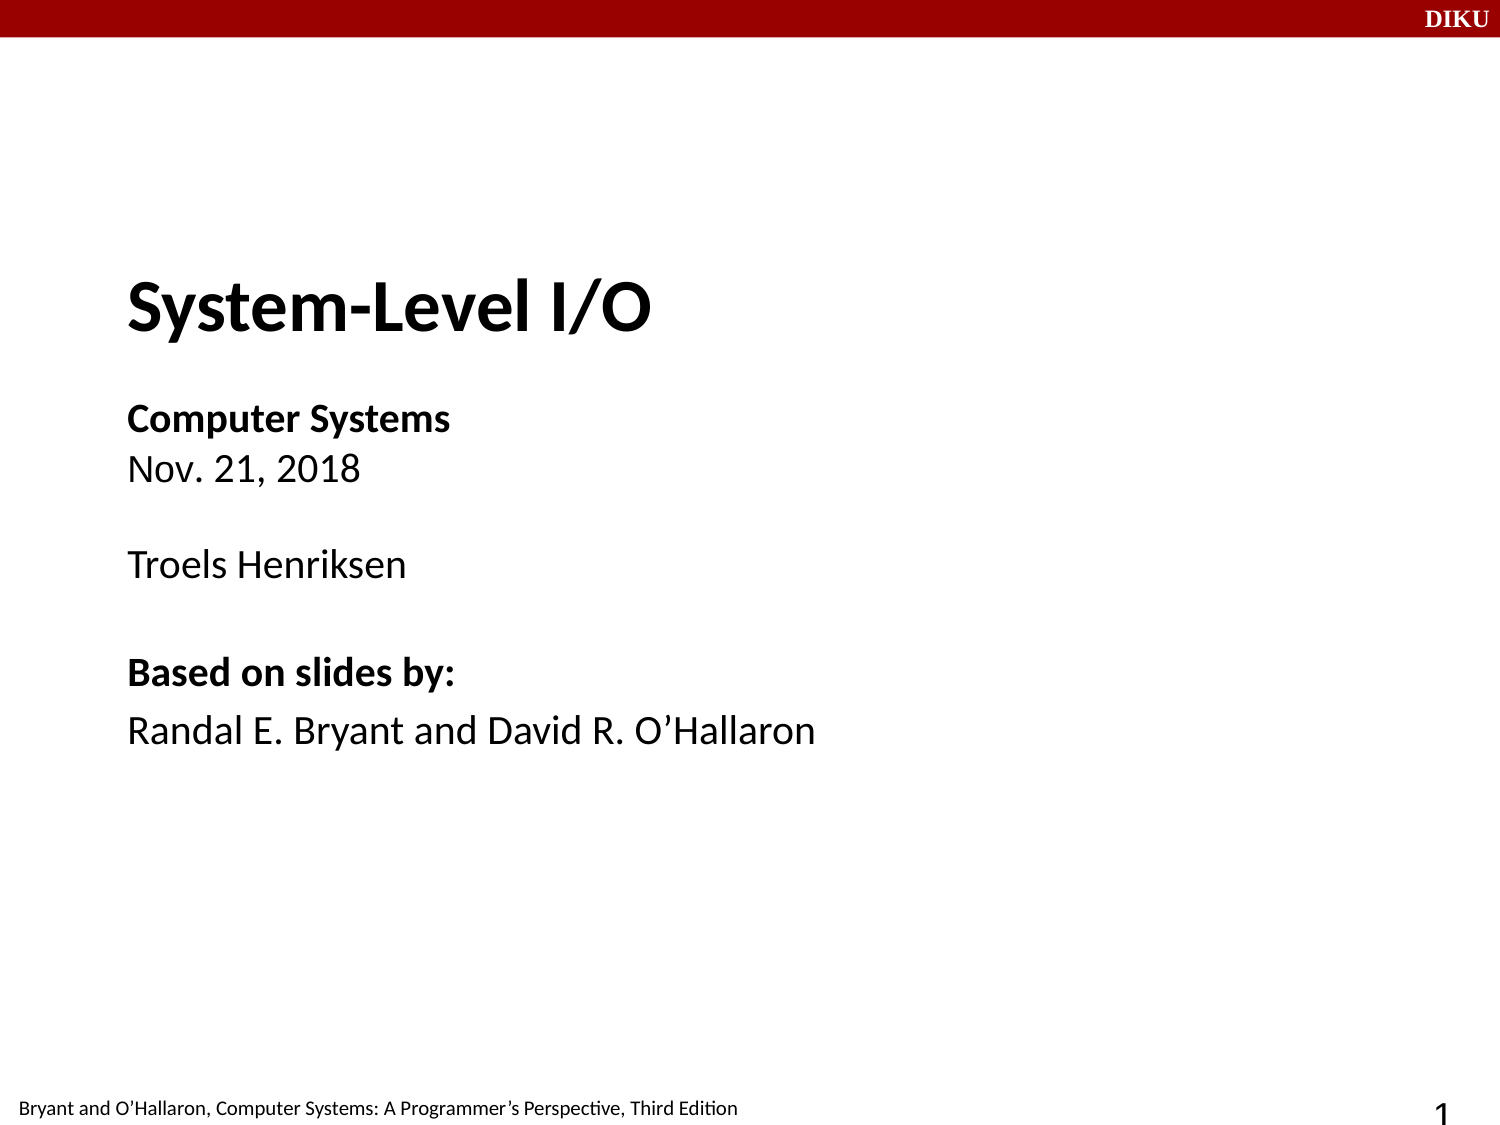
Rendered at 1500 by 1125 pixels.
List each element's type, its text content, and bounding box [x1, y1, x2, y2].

text_box Based on slides by: Randal E. Bryant and David R. O’Hallaron [112, 637, 1373, 925]
text_box System-Level I/O Computer Systems Nov. 21, 2018 Troels Henriksen [112, 280, 1388, 563]
